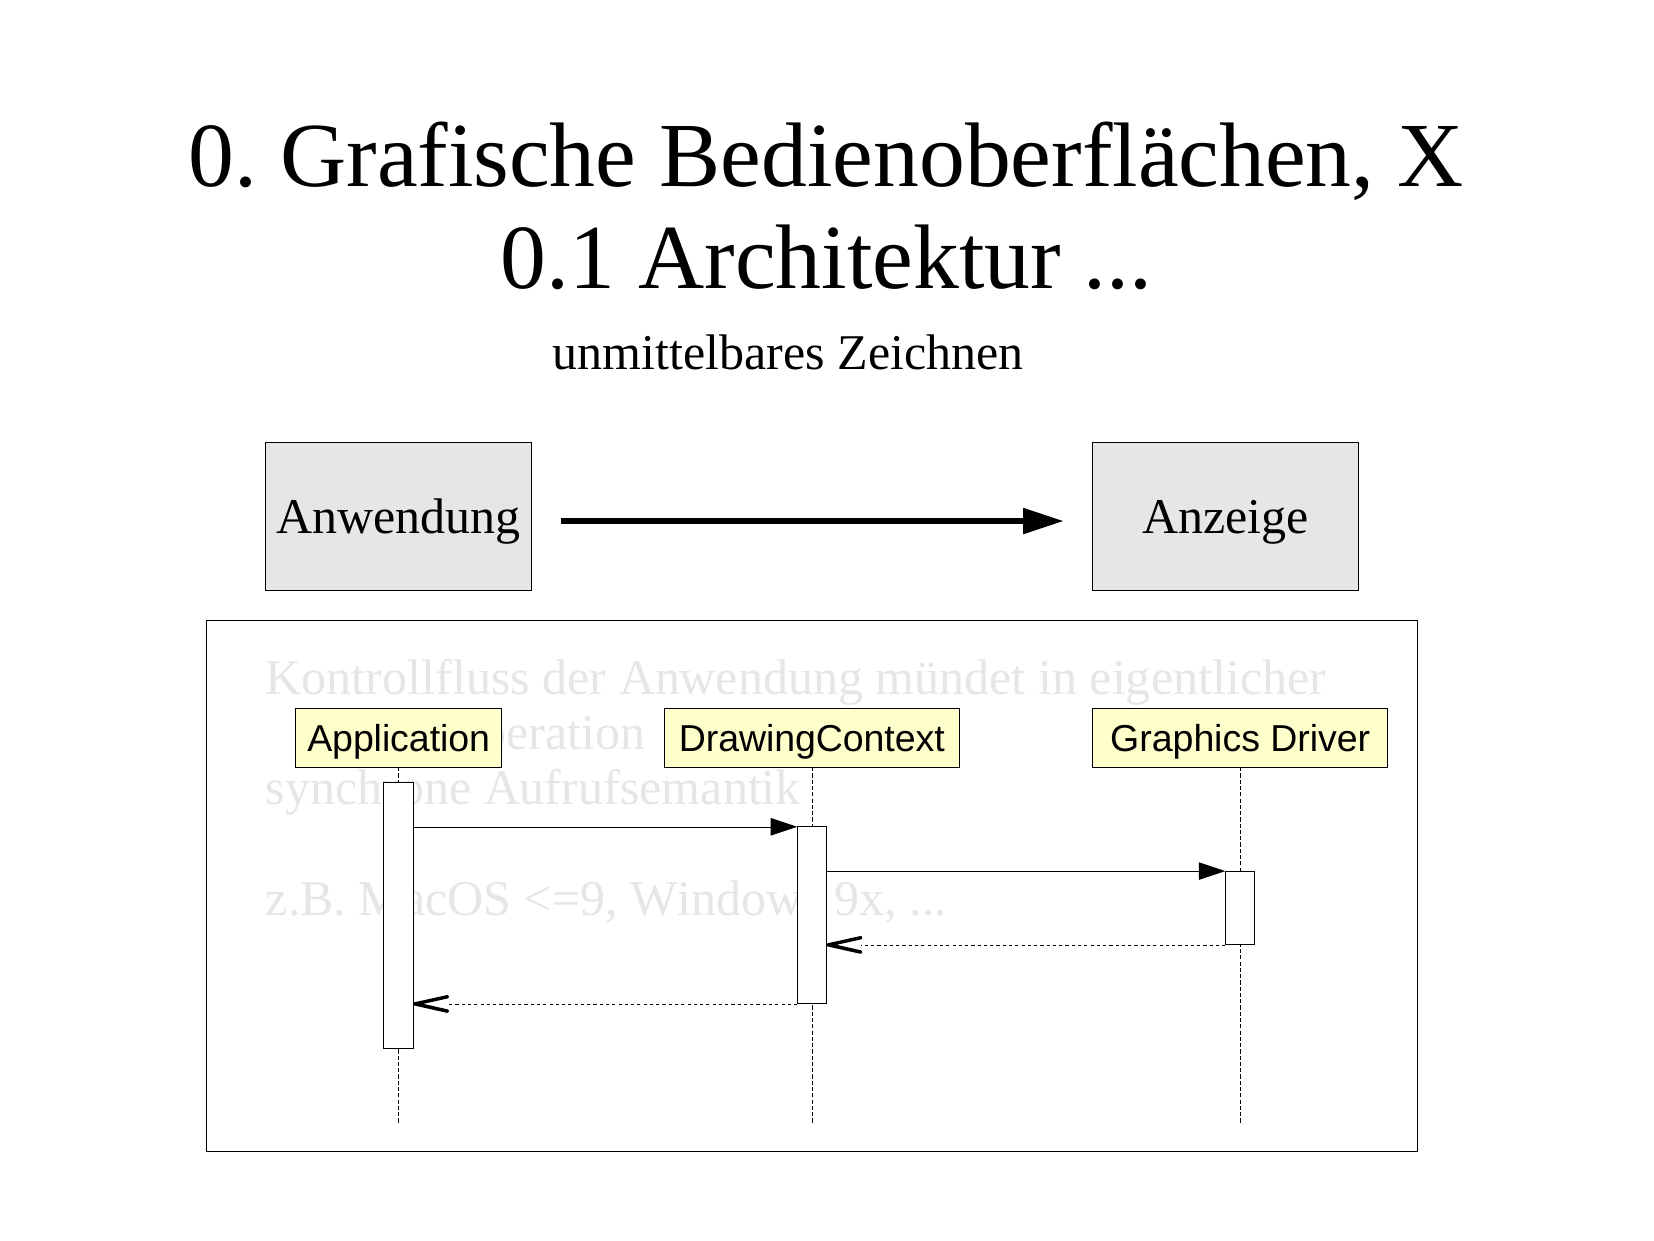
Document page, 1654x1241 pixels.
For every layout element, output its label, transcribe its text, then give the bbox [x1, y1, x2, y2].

text_box Graphics Driver [1092, 708, 1388, 768]
text_box [206, 620, 1418, 1152]
text_box unmittelbares Zeichnen [552, 324, 1063, 414]
text_box Anwendung [265, 442, 532, 591]
text_box DrawingContext [664, 708, 960, 768]
text_box Anzeige [1092, 442, 1359, 591]
title 0. Grafische Bedienoberflächen, X 0.1 Architektur ... [121, 102, 1534, 311]
text_box Application [295, 708, 502, 768]
